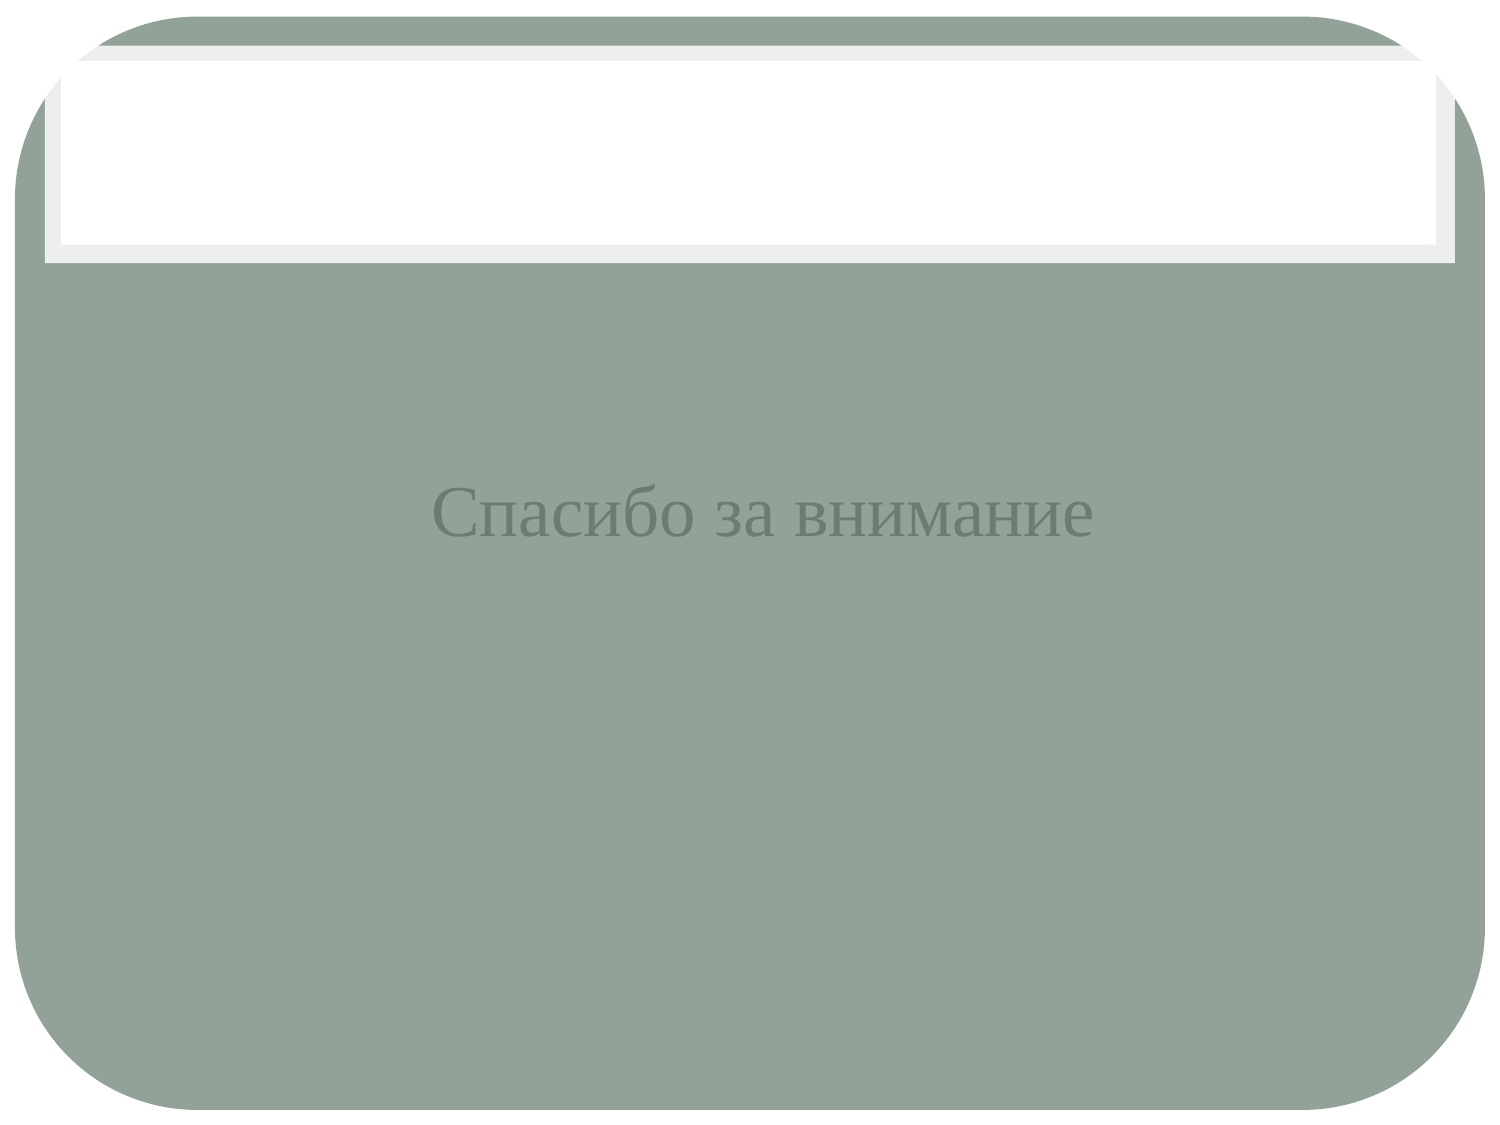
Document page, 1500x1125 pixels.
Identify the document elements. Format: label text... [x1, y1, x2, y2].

title Спасибо за внимание [88, 456, 1439, 644]
